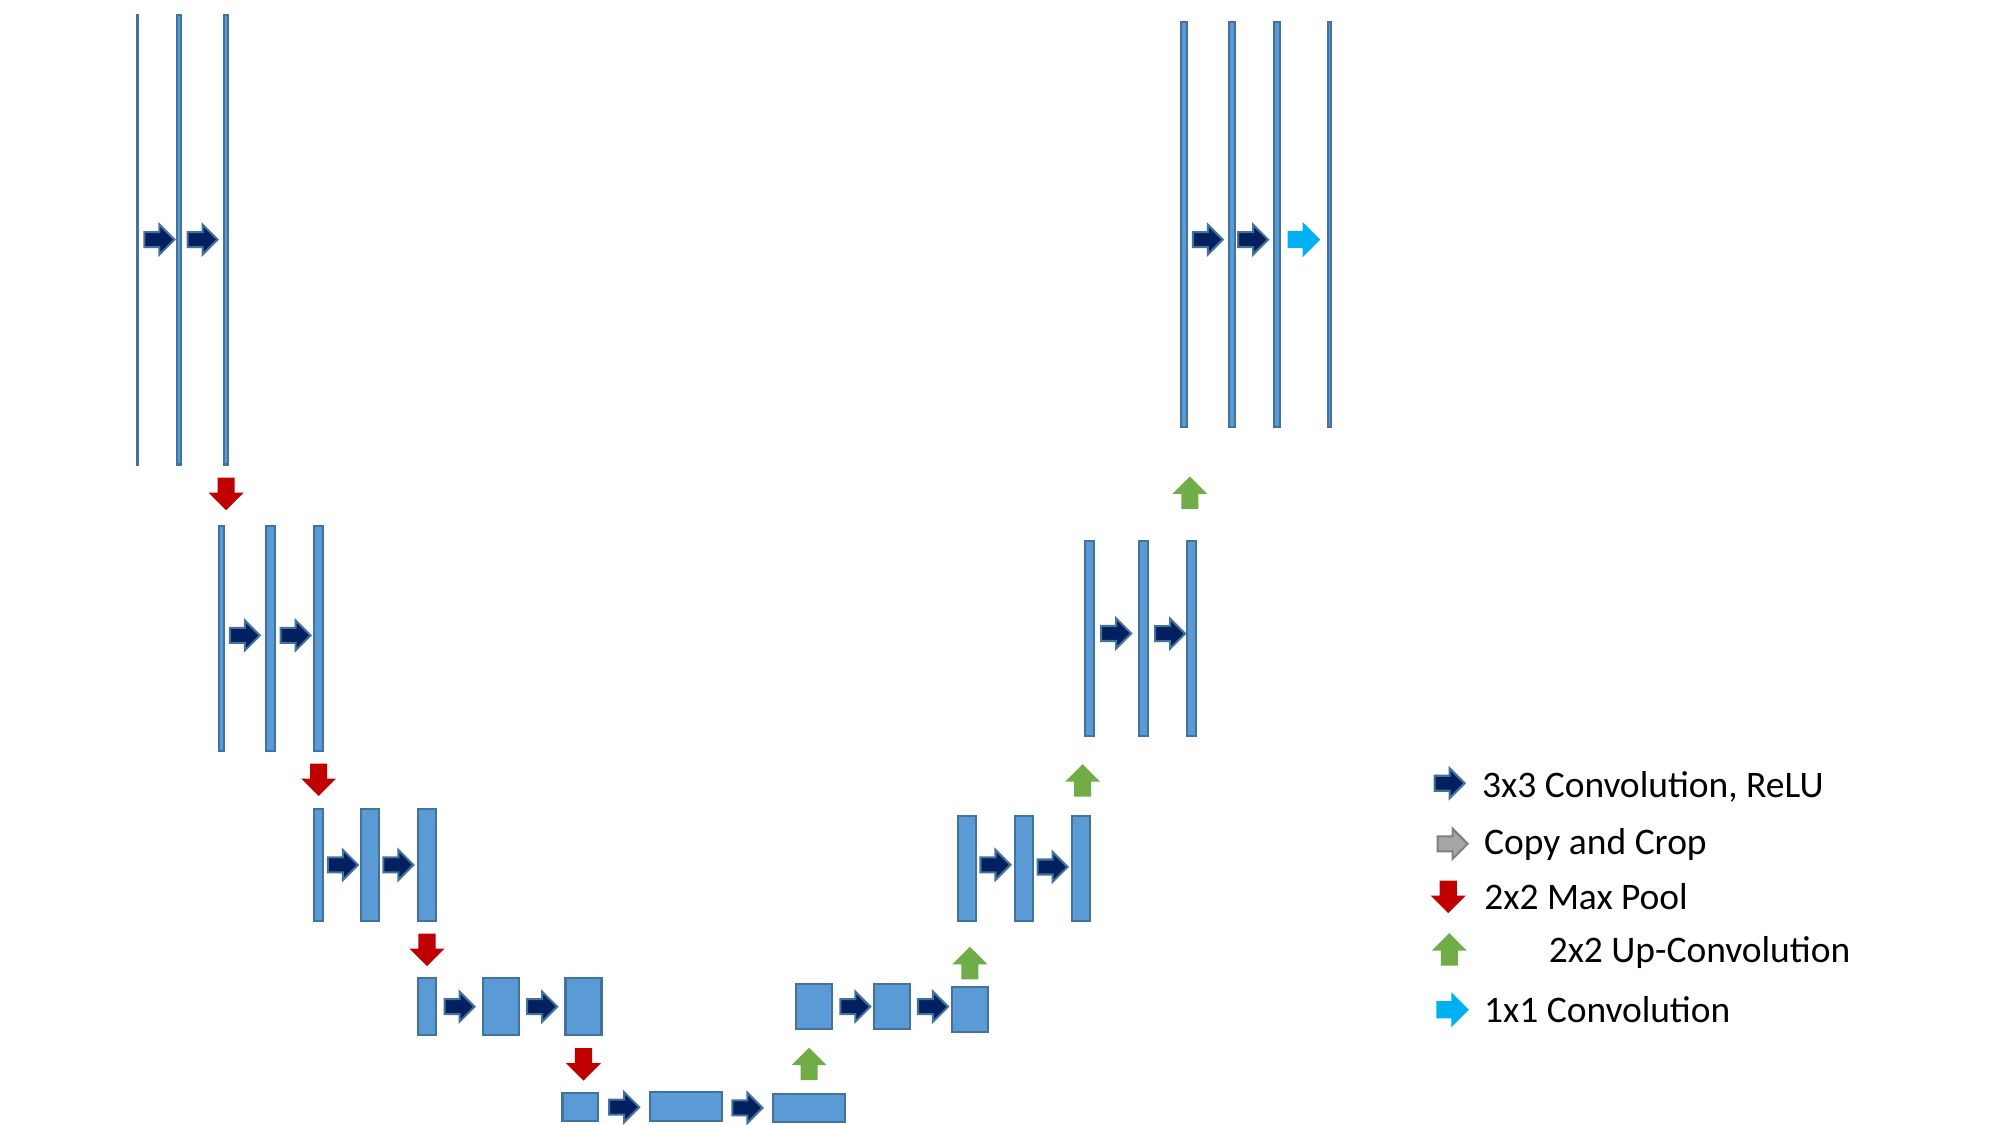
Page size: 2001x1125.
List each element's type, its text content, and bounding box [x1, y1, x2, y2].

text_box Copy and Crop [1469, 809, 1722, 870]
text_box [1174, 477, 1205, 508]
text_box [219, 526, 224, 752]
text_box [223, 14, 229, 465]
text_box [314, 808, 324, 922]
text_box [980, 849, 1011, 880]
text_box [1288, 224, 1319, 255]
text_box [649, 1092, 722, 1121]
text_box [1101, 618, 1132, 649]
text_box [1155, 618, 1186, 649]
text_box [229, 620, 260, 651]
text_box [1138, 541, 1148, 736]
text_box [1192, 224, 1223, 255]
text_box [795, 984, 832, 1030]
text_box [265, 526, 275, 752]
text_box [187, 224, 218, 255]
text_box [958, 816, 977, 922]
text_box [176, 14, 182, 465]
text_box [568, 1049, 599, 1080]
text_box [1072, 816, 1091, 922]
text_box [1187, 541, 1196, 736]
text_box [954, 948, 985, 979]
text_box [1014, 816, 1033, 922]
text_box [418, 808, 437, 922]
text_box [1434, 768, 1465, 799]
text_box [383, 849, 414, 880]
text_box [840, 991, 871, 1022]
text_box [794, 1049, 825, 1080]
text_box [418, 978, 437, 1036]
text_box [144, 224, 175, 255]
text_box [1434, 934, 1465, 965]
text_box [951, 987, 988, 1033]
text_box [527, 991, 558, 1022]
text_box [211, 478, 242, 509]
text_box [918, 991, 949, 1022]
text_box 2x2 Max Pool [1469, 864, 1703, 925]
text_box [412, 934, 443, 965]
text_box [1085, 541, 1095, 736]
text_box [303, 764, 334, 795]
text_box [1433, 881, 1464, 912]
text_box [360, 808, 379, 922]
text_box [1228, 22, 1235, 428]
text_box [565, 978, 602, 1036]
text_box [1273, 22, 1280, 428]
text_box [1437, 994, 1468, 1025]
text_box [562, 1092, 599, 1122]
text_box [1037, 851, 1068, 882]
text_box 2x2 Up-Convolution [1534, 917, 1866, 978]
text_box [327, 849, 358, 880]
text_box [1437, 828, 1468, 859]
text_box [314, 526, 324, 752]
text_box [1067, 765, 1098, 796]
text_box [482, 978, 519, 1036]
text_box [1180, 22, 1187, 428]
text_box [609, 1092, 640, 1123]
text_box [444, 991, 475, 1022]
text_box [280, 620, 311, 651]
text_box [732, 1092, 763, 1123]
text_box 3x3 Convolution, ReLU [1467, 752, 1839, 813]
text_box [1238, 224, 1269, 255]
text_box 1x1 Convolution [1469, 977, 1746, 1038]
text_box [1327, 22, 1331, 428]
text_box [773, 1093, 846, 1123]
text_box [873, 984, 910, 1030]
